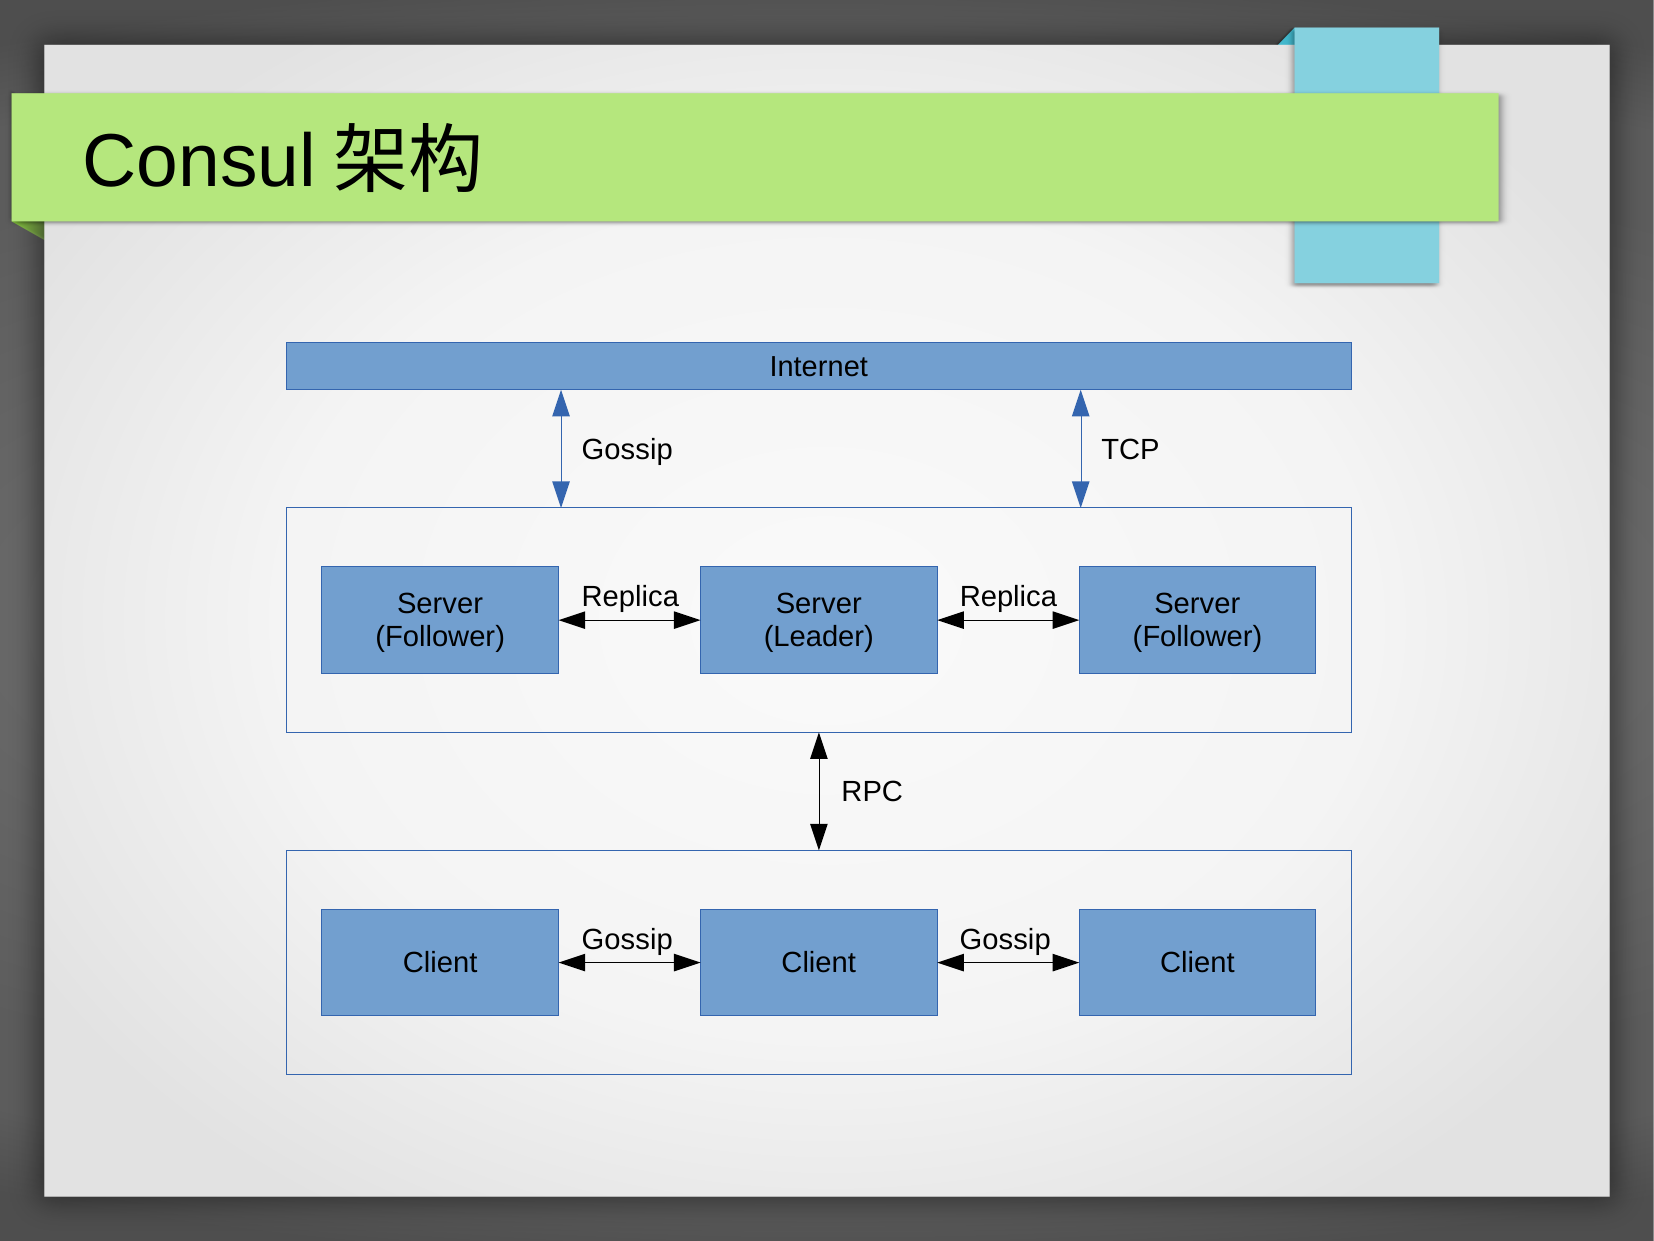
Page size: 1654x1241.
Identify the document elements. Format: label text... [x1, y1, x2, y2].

text_box Client [321, 909, 559, 1016]
text_box Client [700, 909, 938, 1016]
text_box Server (Follower) [321, 566, 559, 674]
text_box TCP [1086, 425, 1175, 473]
text_box Internet [286, 342, 1352, 390]
picture [0, 0, 1654, 1241]
text_box RPC [826, 767, 919, 816]
text_box Gossip [566, 915, 688, 963]
title Consul架构 [82, 94, 1264, 213]
text_box Client [1079, 909, 1316, 1016]
text_box Replica [566, 572, 695, 621]
text_box Replica [944, 572, 1073, 621]
text_box Server (Follower) [1079, 566, 1316, 674]
text_box Gossip [566, 425, 688, 473]
text_box Server (Leader) [700, 566, 938, 674]
text_box Gossip [944, 915, 1066, 963]
